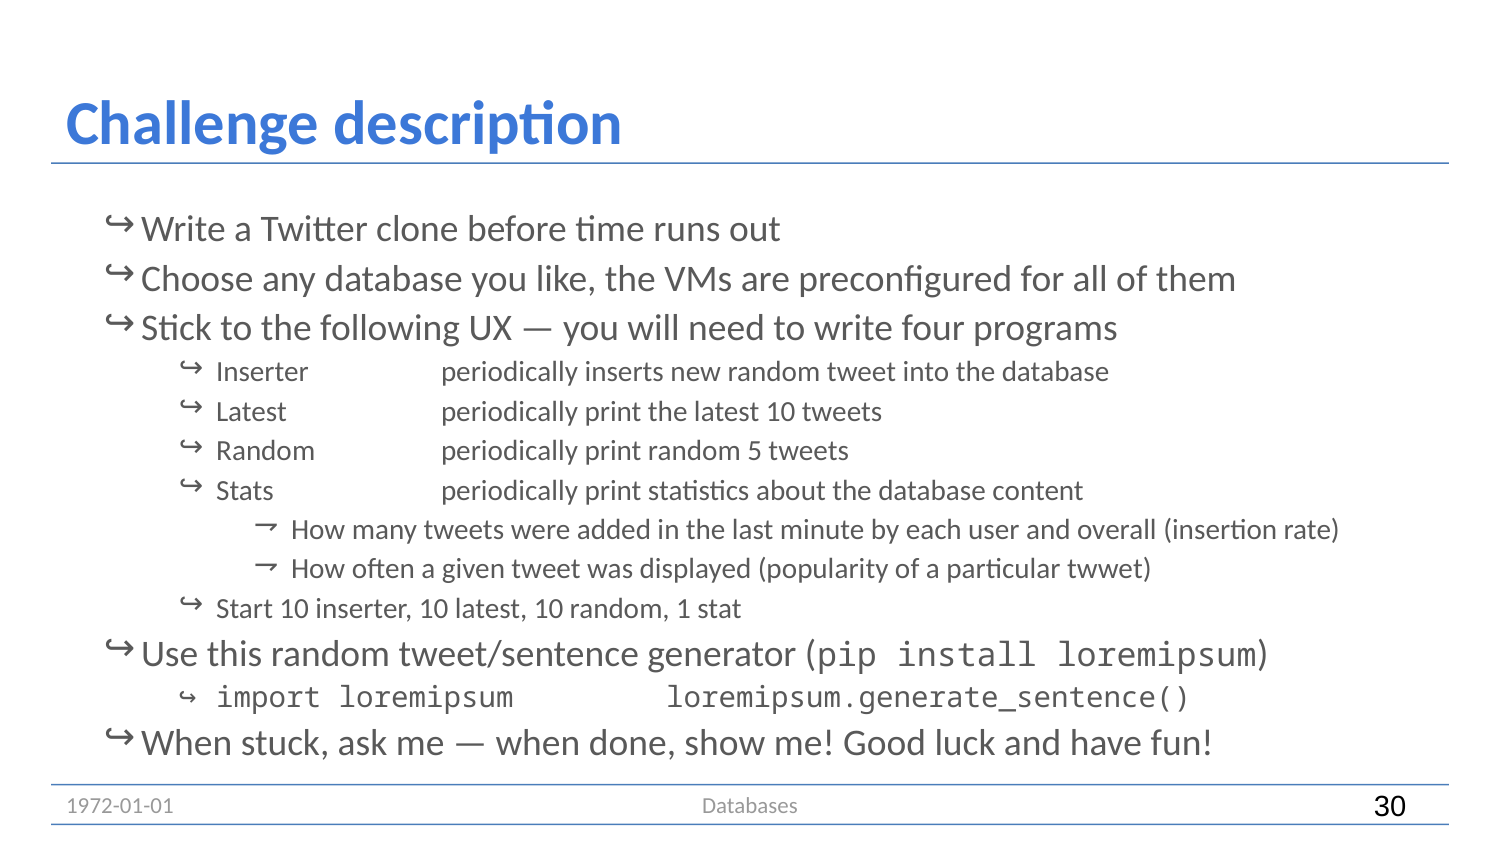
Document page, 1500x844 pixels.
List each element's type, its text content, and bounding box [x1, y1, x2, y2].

list Write a Twitter clone before time runs out Choose any database you like, the VMs are preconfigured for all of them Stick to the following UX — you will need to write four programs Inserter periodically inserts new random tweet into the database Latest periodically print the latest 10 tweets Random periodically print random 5 tweets Stats periodically print statistics about the database content How many tweets were added in the last minute by each user and overall (insertion rate) How often a given tweet was displayed (popularity of a particular twwet) Start 10 inserter, 10 latest, 10 random, 1 stat Use this random tweet/sentence generator (pip install loremipsum) import loremipsum loremipsum.generate_sentence() When stuck, ask me — when done, show me! Good luck and have fun! [51, 189, 1449, 750]
title Challenge description [51, 72, 1449, 167]
slide_number <number> [1358, 784, 1449, 825]
